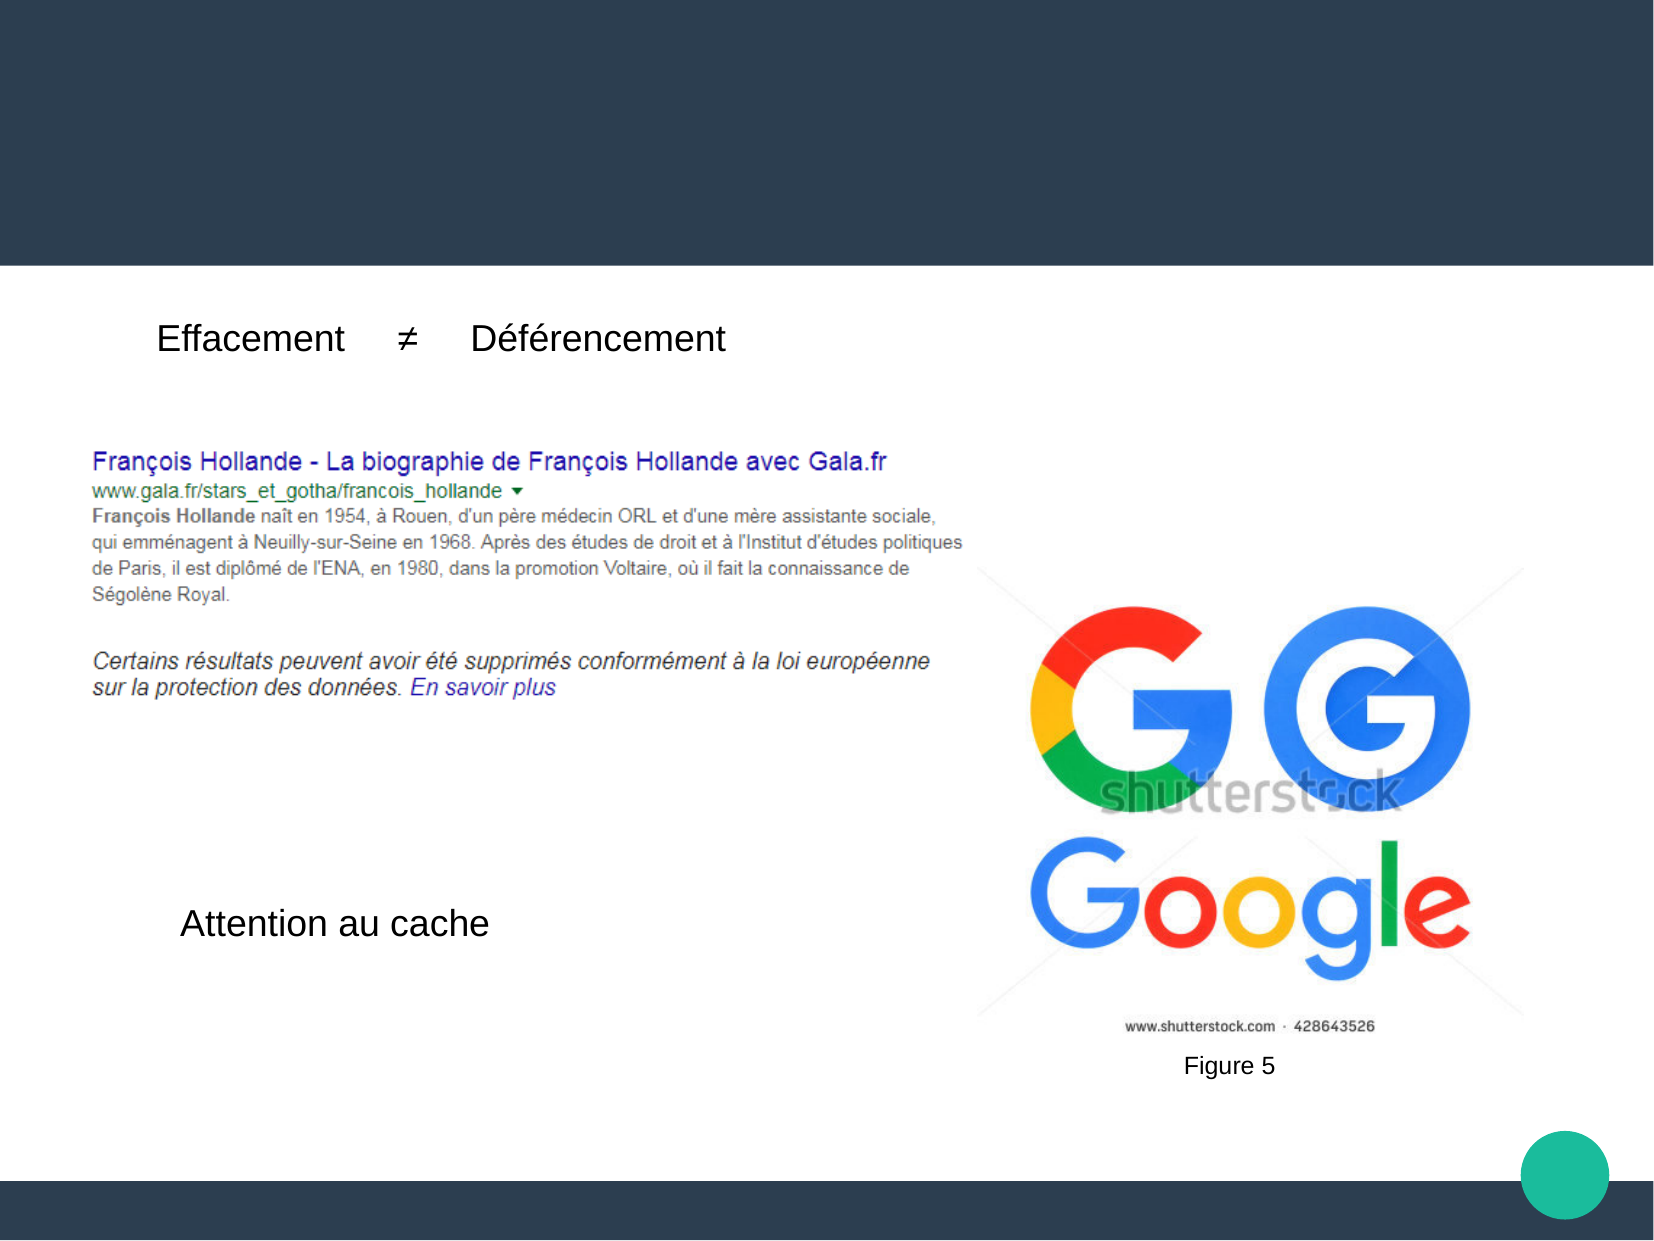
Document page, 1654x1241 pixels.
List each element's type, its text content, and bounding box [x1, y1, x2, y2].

text_box Attention au cache [165, 894, 662, 952]
text_box Effacement ≠ Déférencement [141, 309, 780, 367]
text_box Figure 5 [1169, 1044, 1418, 1087]
picture [70, 448, 1524, 1040]
